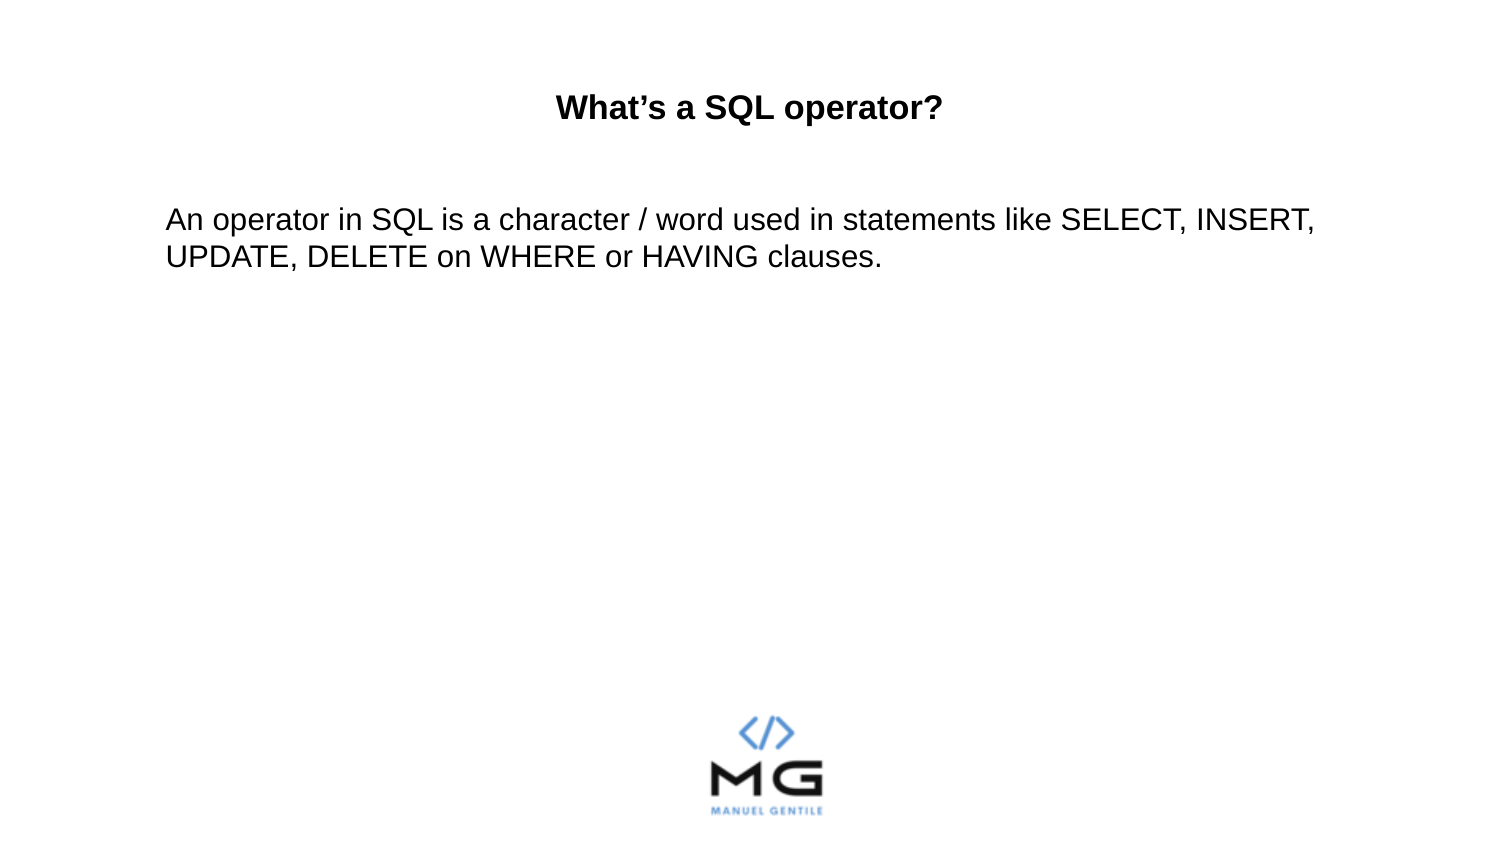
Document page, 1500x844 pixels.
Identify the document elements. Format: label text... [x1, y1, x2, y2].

title What’s a SQL operator? [51, 70, 1449, 142]
text_box An operator in SQL is a character / word used in statements like SELECT, INSERT, UPDATE, DELETE on WHERE or HAVING clauses. [150, 183, 1384, 352]
picture [688, 687, 846, 844]
